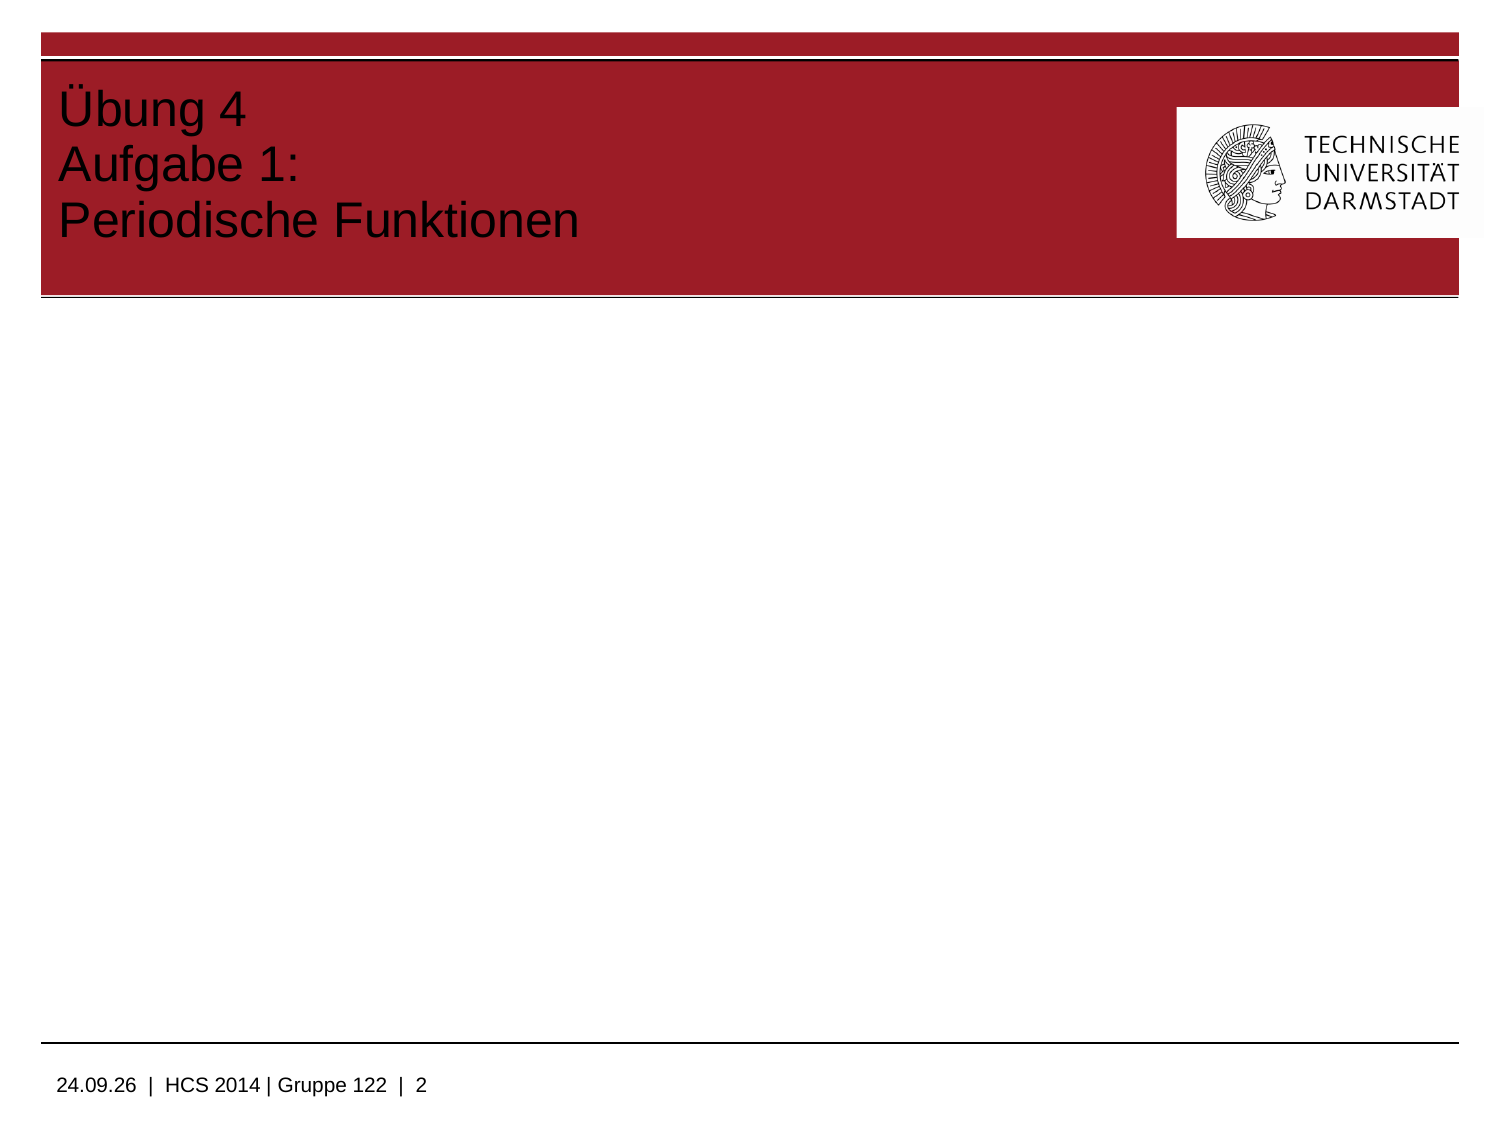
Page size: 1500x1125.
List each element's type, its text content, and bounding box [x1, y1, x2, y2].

title Übung 4 Aufgabe 1: Periodische Funktionen [59, 80, 1149, 249]
picture [1176, 107, 1484, 238]
